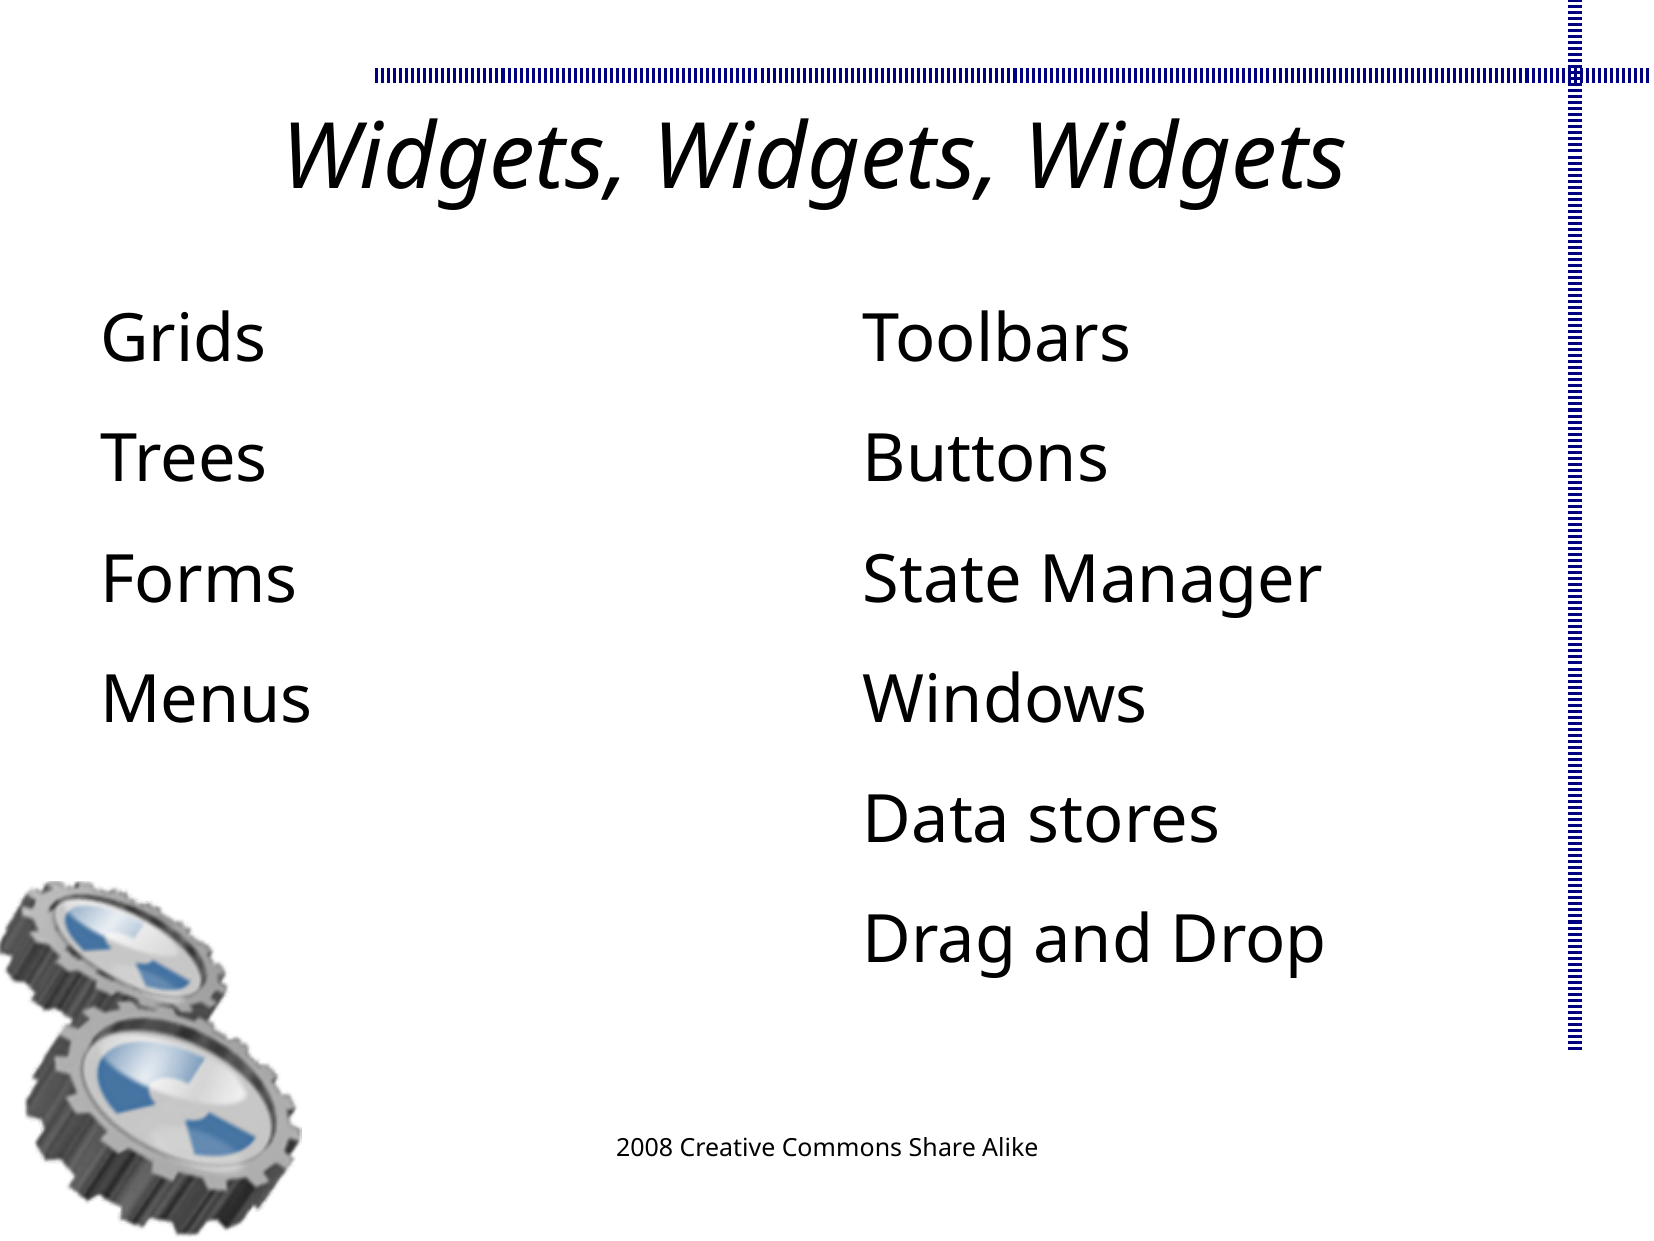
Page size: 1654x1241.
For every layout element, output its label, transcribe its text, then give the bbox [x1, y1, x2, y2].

list Toolbars Buttons State Manager Windows Data stores Drag and Drop [845, 290, 1572, 1094]
list Grids Trees Forms Menus [82, 290, 809, 1109]
picture [0, 881, 302, 1241]
title Widgets, Widgets, Widgets [82, 49, 1571, 257]
